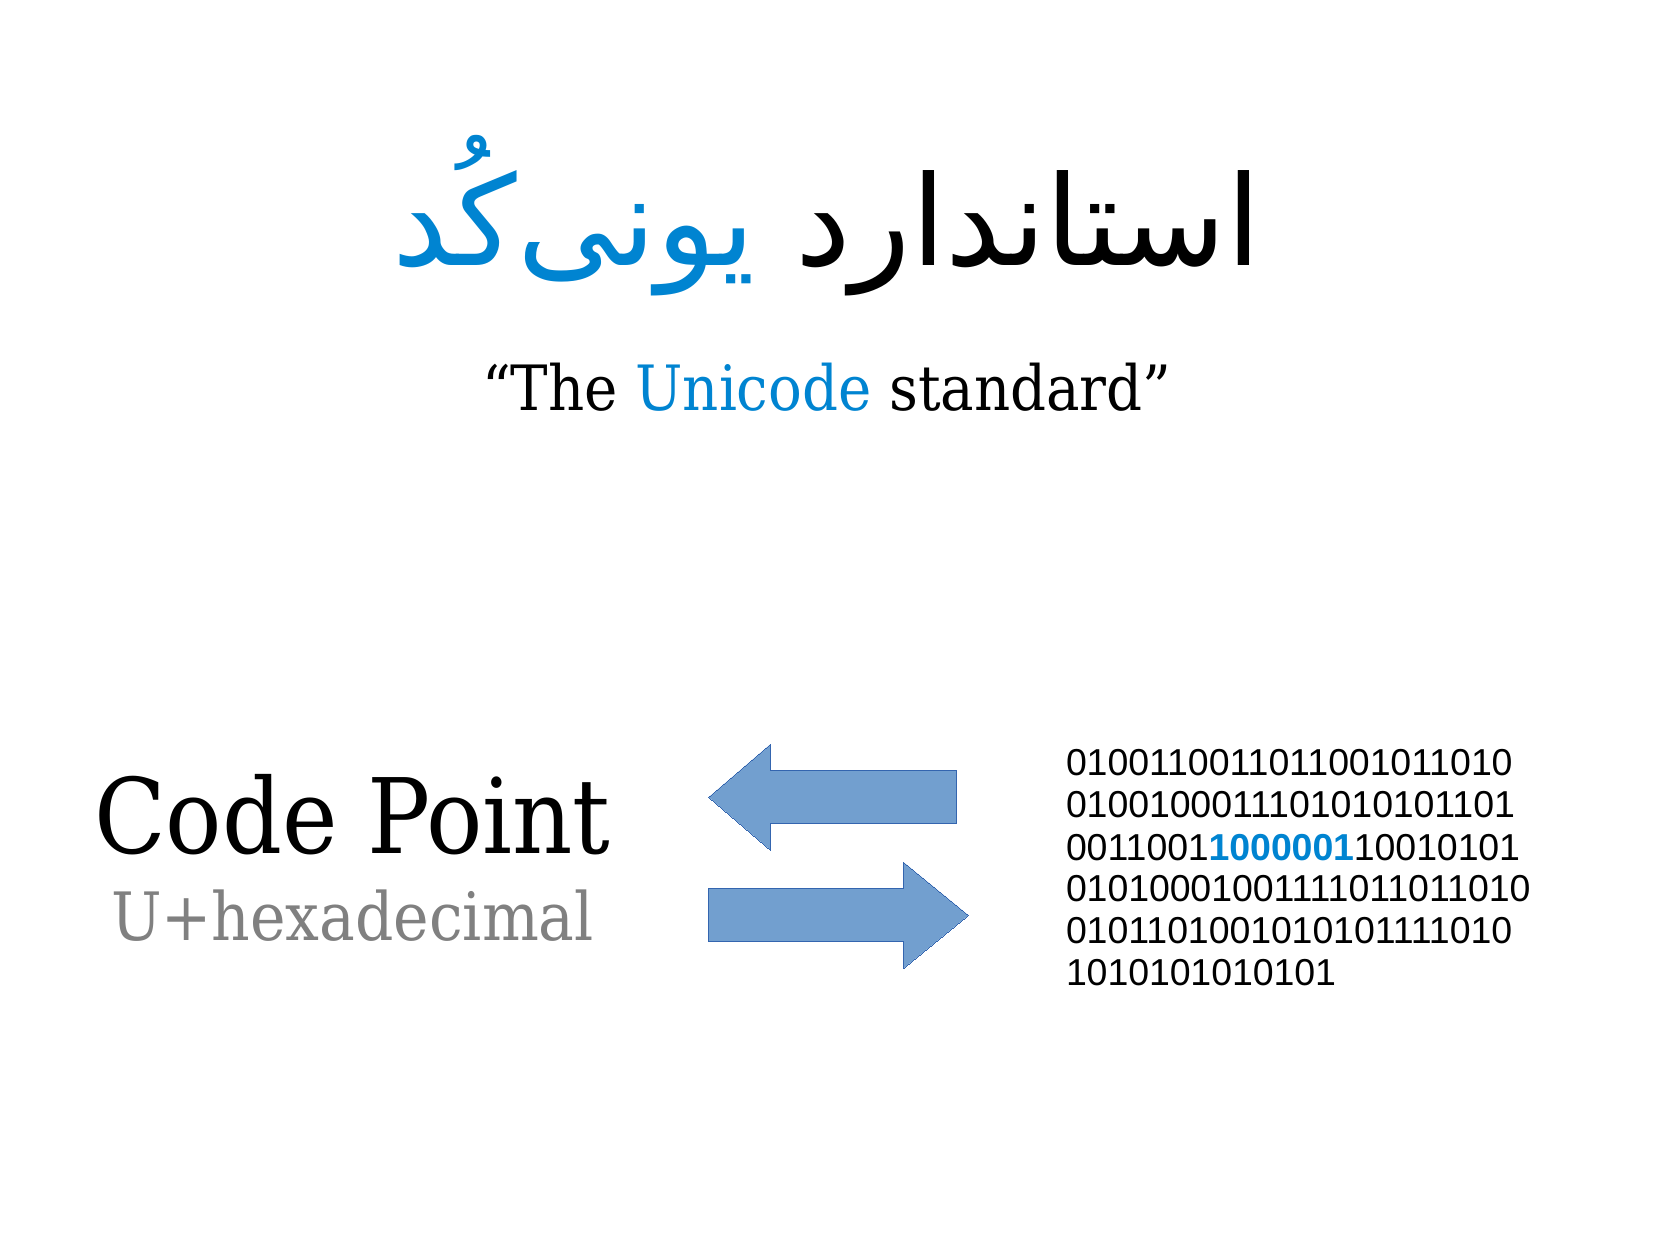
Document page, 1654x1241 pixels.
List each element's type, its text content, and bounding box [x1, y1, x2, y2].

text_box 0100110011011001011010010010001110101010110100110011000001100101010101000100111101101101001011010010101011110101010101010101 [1051, 734, 1548, 1004]
text_box استاندارد یونی‌کُد “The Unicode standard” [82, 49, 1571, 526]
text_box [708, 862, 969, 969]
text_box [708, 744, 957, 851]
text_box Code Point U+hexadecimal [79, 749, 627, 1052]
